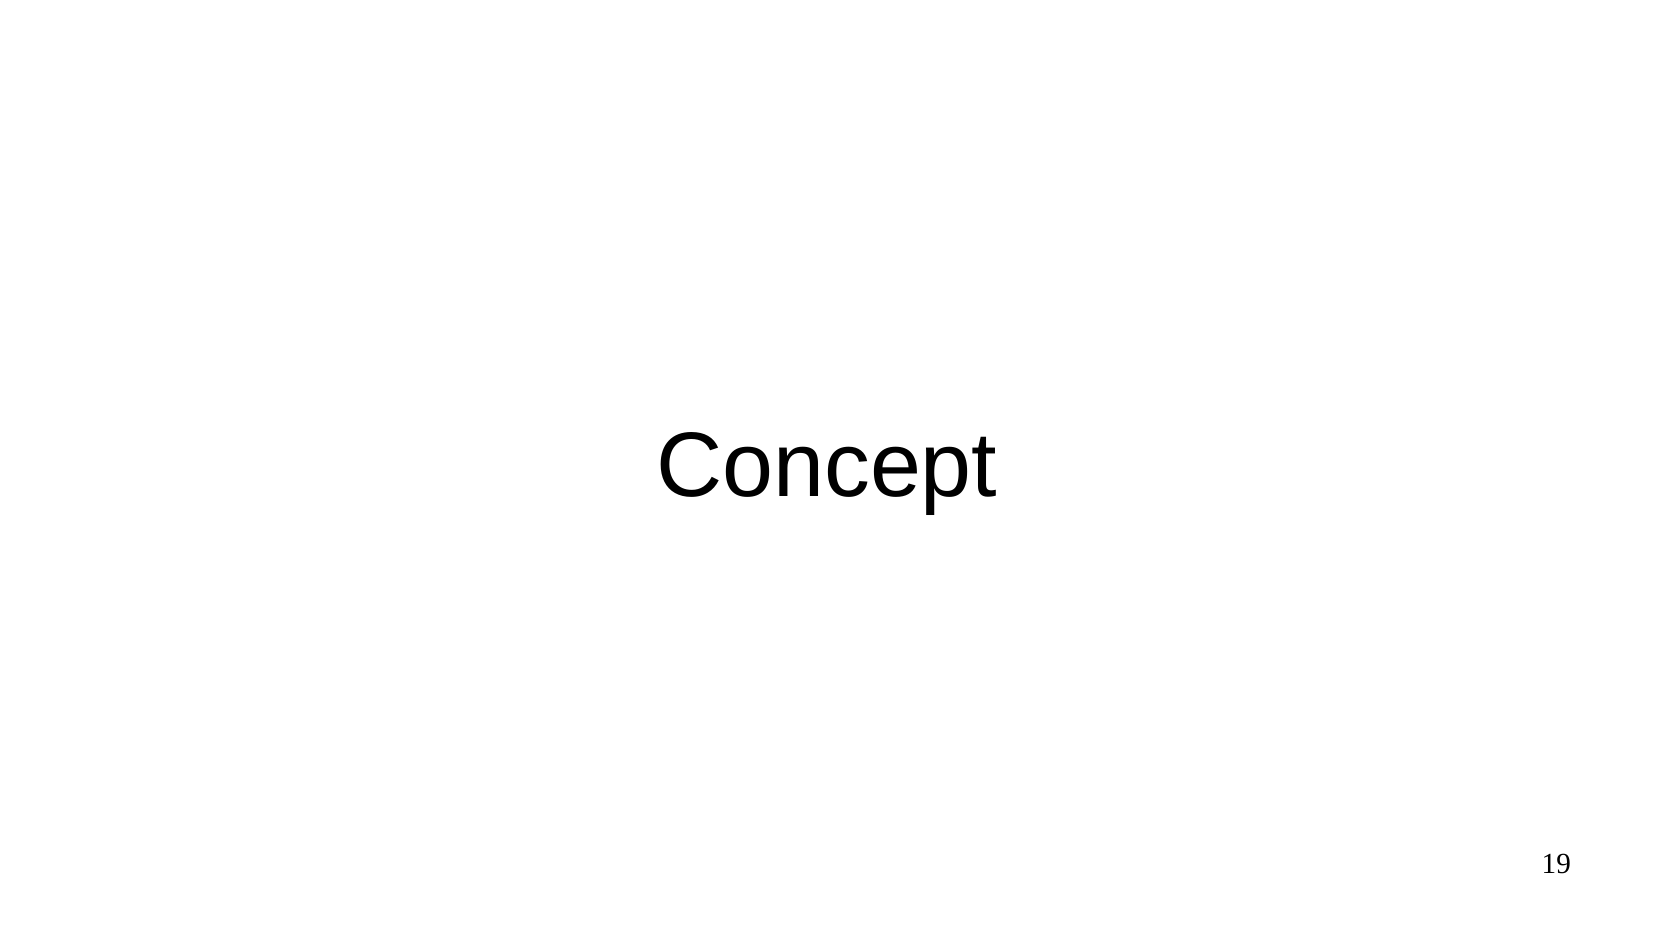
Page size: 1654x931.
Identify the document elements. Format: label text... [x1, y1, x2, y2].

title Concept [82, 387, 1571, 543]
